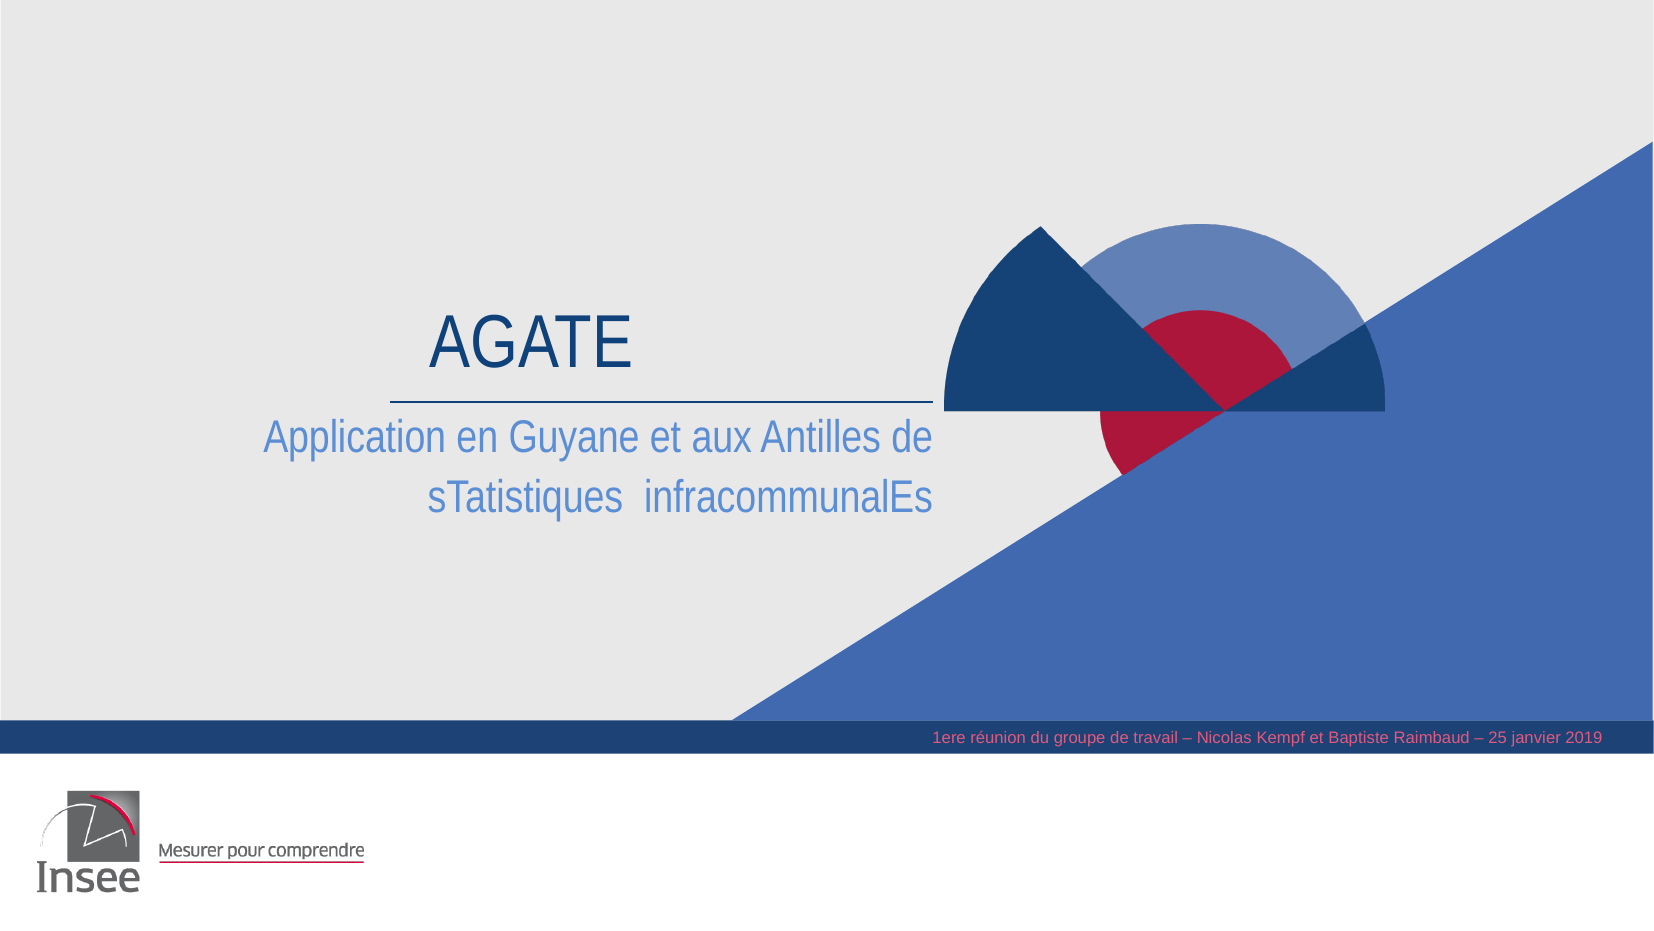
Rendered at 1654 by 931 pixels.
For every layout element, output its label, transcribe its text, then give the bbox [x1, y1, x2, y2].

picture [31, 755, 364, 897]
text_box 1ere réunion du groupe de travail – Nicolas Kempf et Baptiste Raimbaud – 25 janvier 2019 [732, 720, 1619, 755]
list Application en Guyane et aux Antilles de sTatistiques infracommunalEs [129, 401, 934, 639]
title AGATE [129, 236, 934, 384]
picture [944, 224, 1385, 475]
